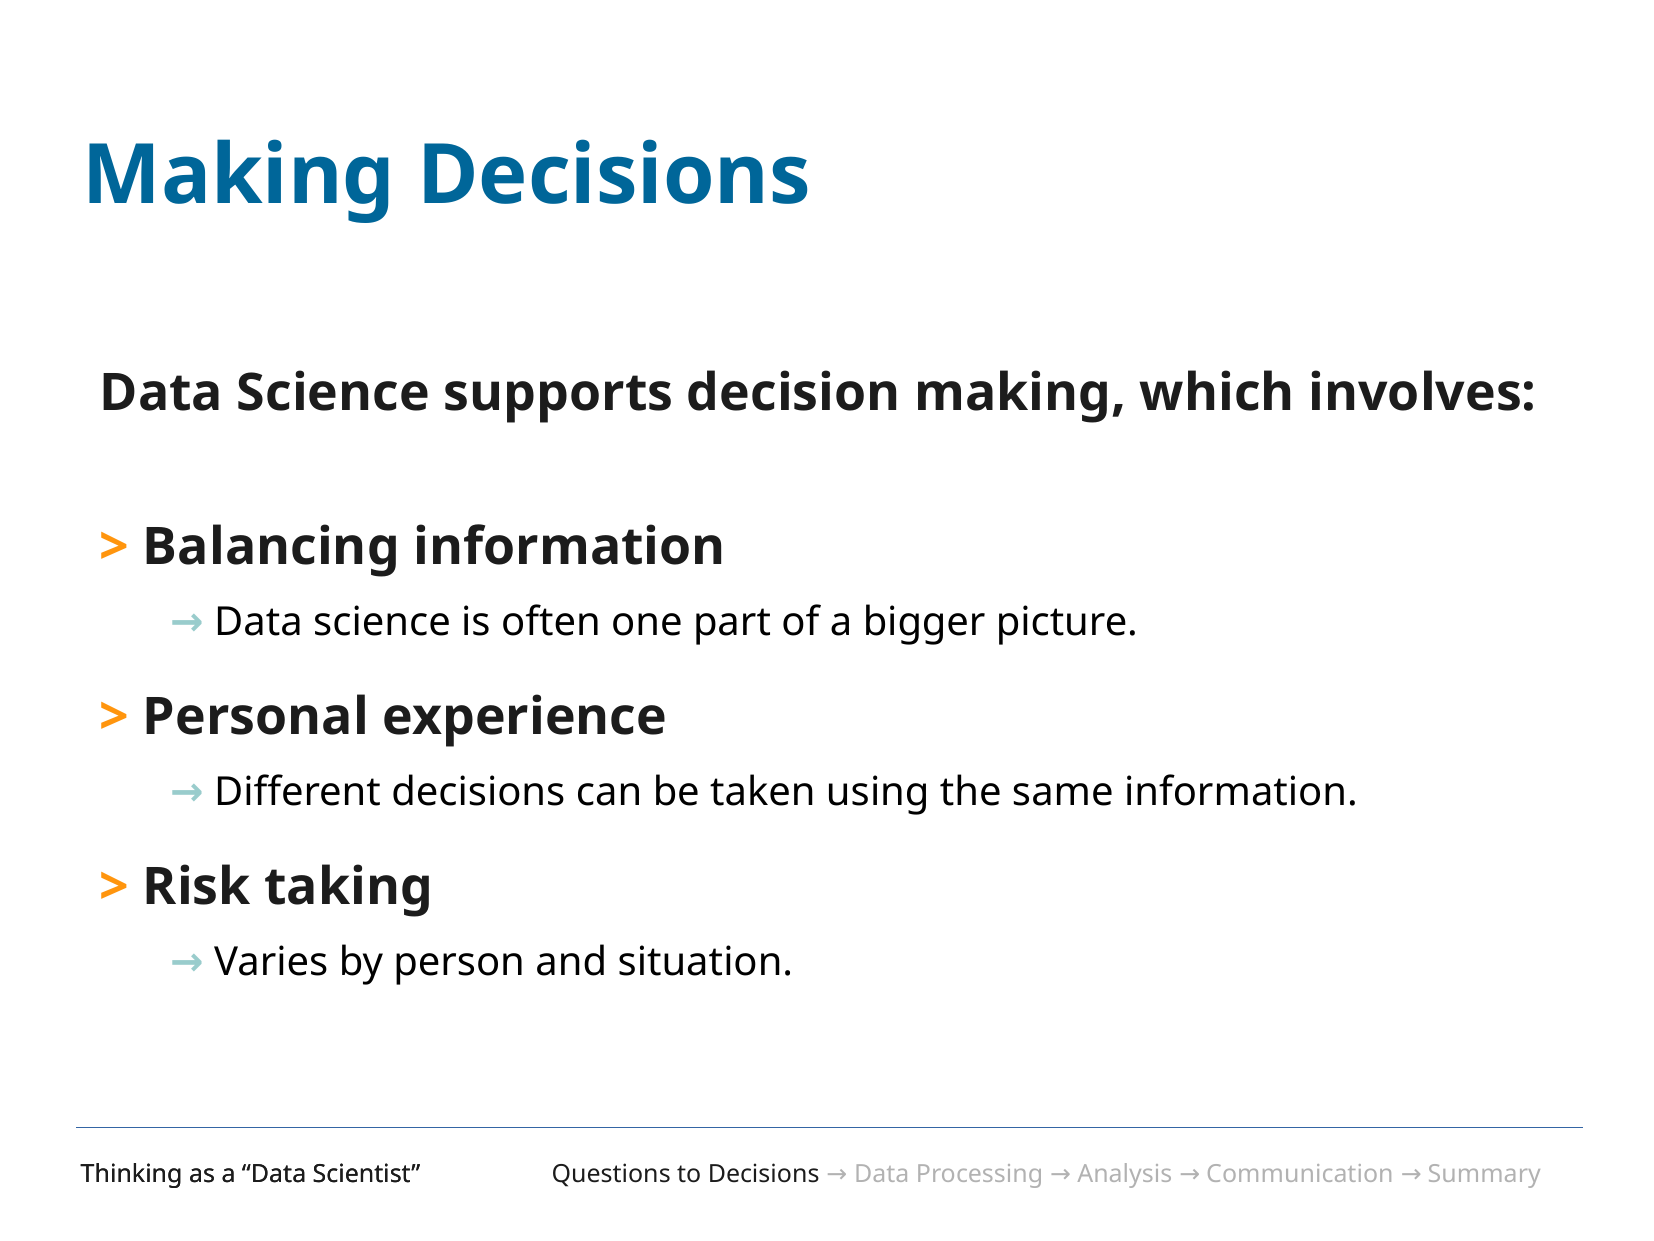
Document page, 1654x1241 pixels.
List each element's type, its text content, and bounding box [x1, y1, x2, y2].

title Making Decisions [82, 72, 1571, 271]
list Data Science supports decision making, which involves: > Balancing information → Data science is often one part of a bigger picture. > Personal experience → Different decisions can be taken using the same information. > Risk taking → Varies by person and situation. [82, 355, 1571, 1047]
text_box Questions to Decisions → Data Processing → Analysis → Communication → Summary [586, 1148, 1587, 1225]
text_box Thinking as a “Data Scientist” [65, 1148, 586, 1225]
